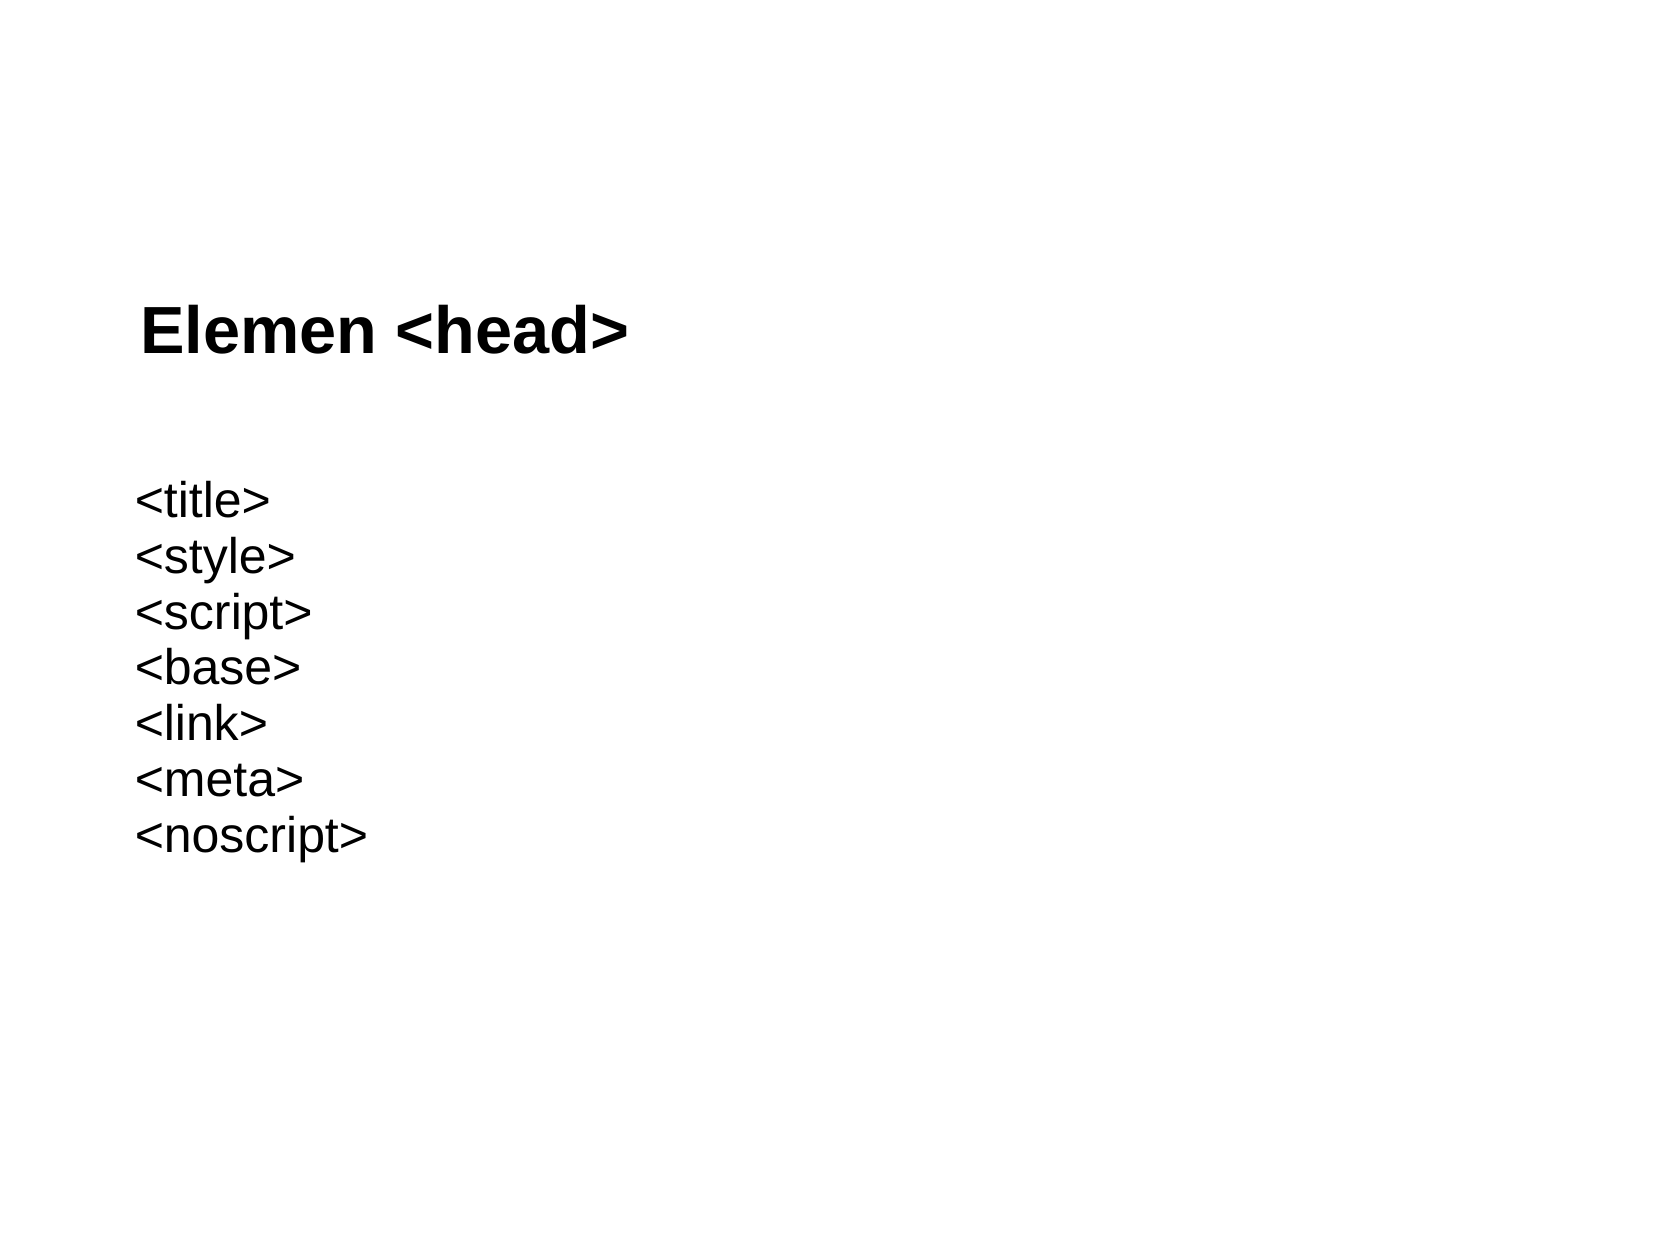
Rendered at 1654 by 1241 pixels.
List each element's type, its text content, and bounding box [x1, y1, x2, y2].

text_box Elemen <head> [125, 285, 646, 376]
text_box <title> <style> <script> <base> <link> <meta> <noscript> [120, 465, 384, 871]
